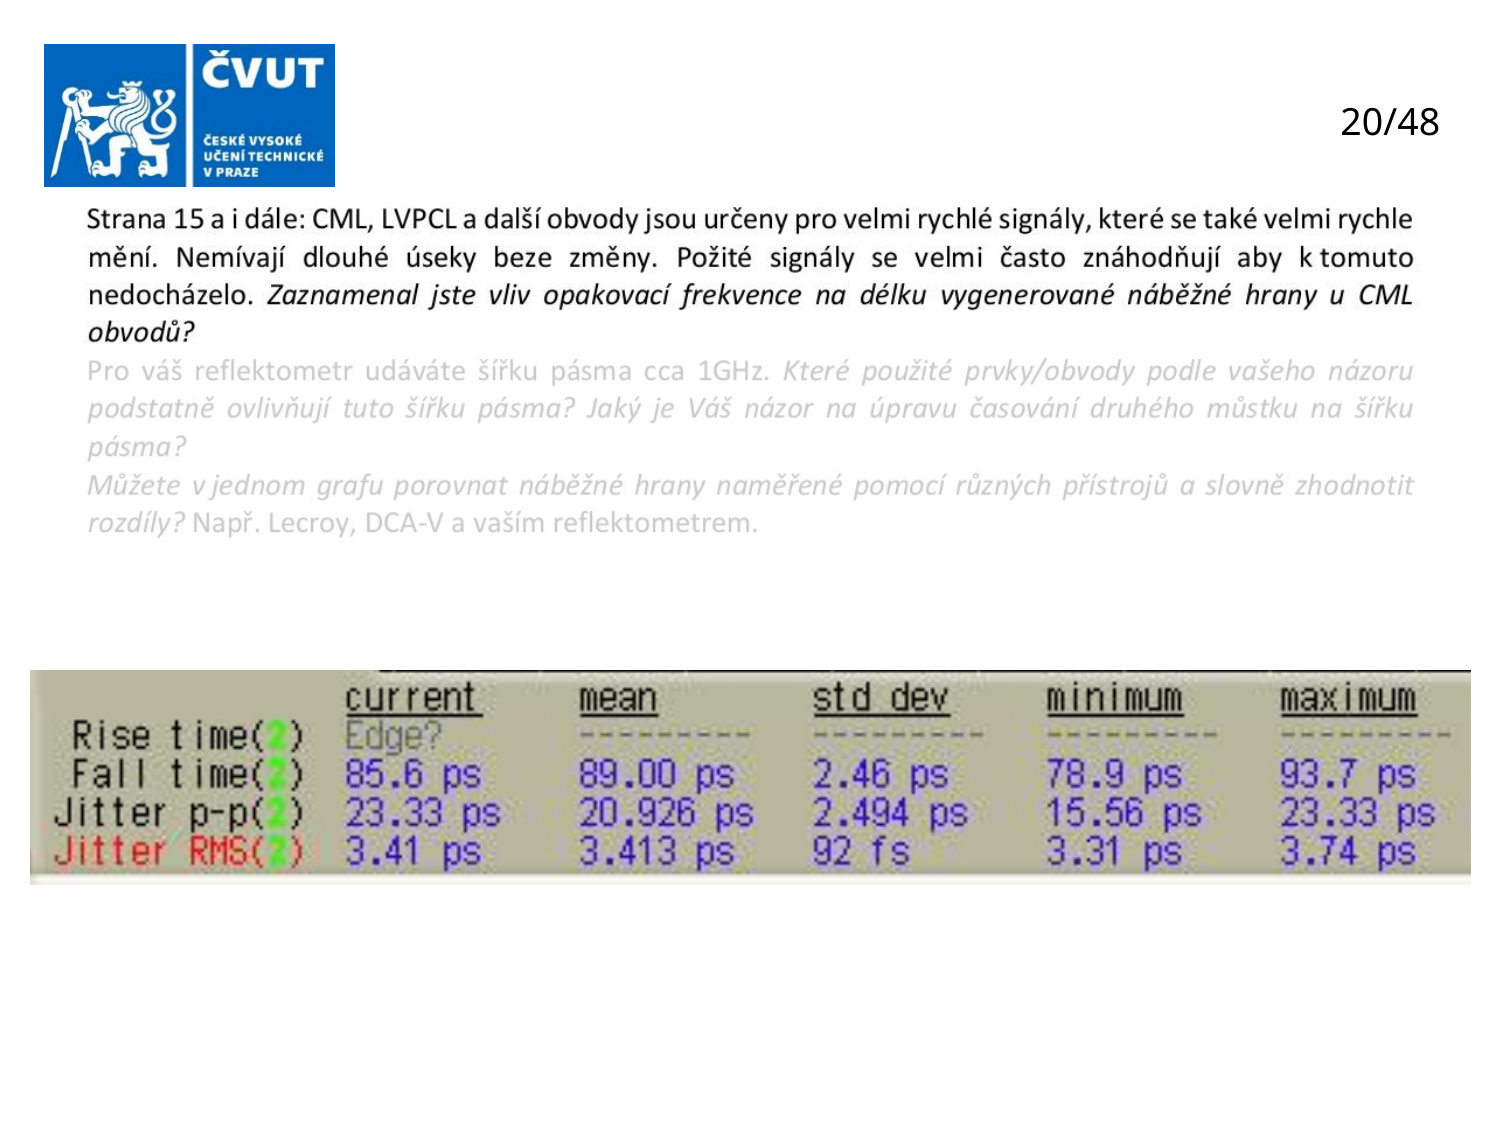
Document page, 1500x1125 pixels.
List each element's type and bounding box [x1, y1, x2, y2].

picture [30, 670, 1471, 886]
picture [44, 44, 335, 187]
text_box [15, 344, 1486, 545]
picture [75, 198, 1426, 344]
